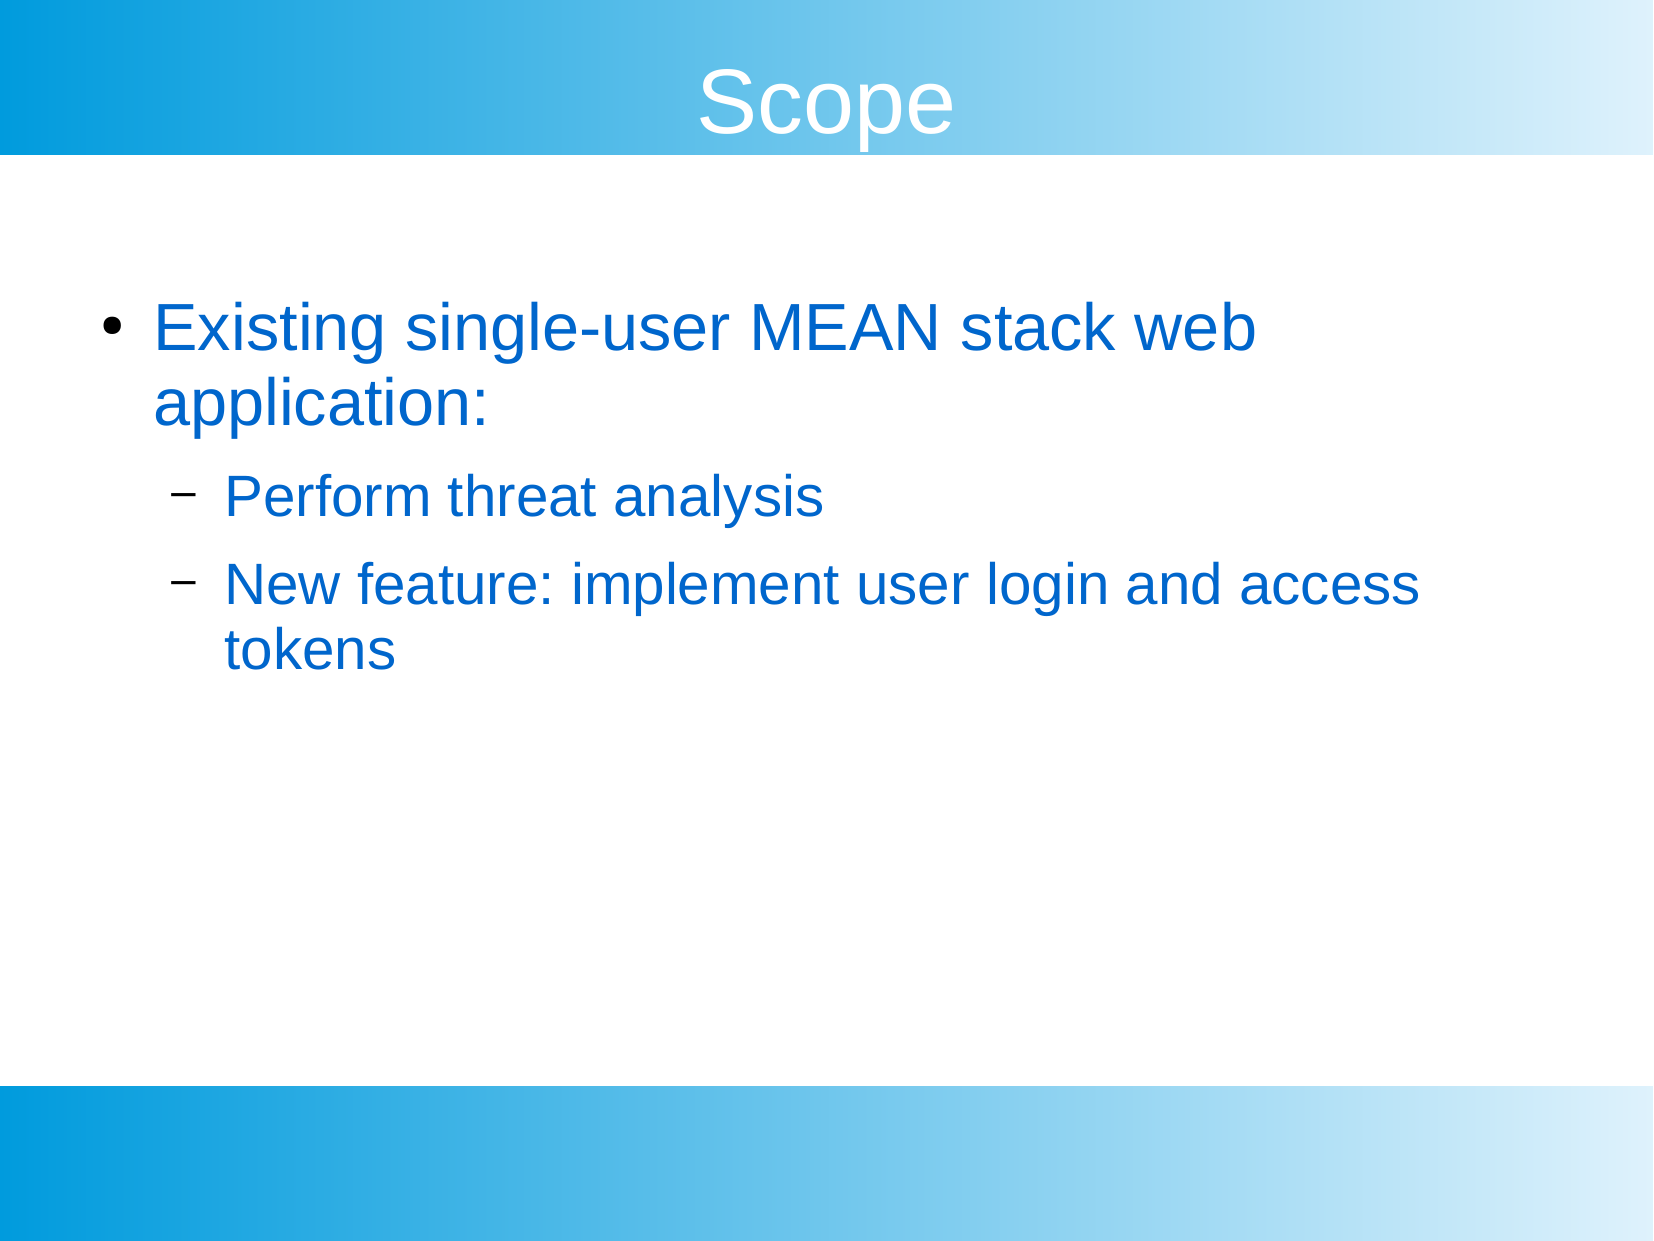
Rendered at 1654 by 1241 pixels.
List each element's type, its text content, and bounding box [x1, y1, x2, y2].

list Existing single-user MEAN stack web application: Perform threat analysis New feature: implement user login and access tokens [82, 290, 1571, 1010]
title Scope [82, 49, 1571, 155]
